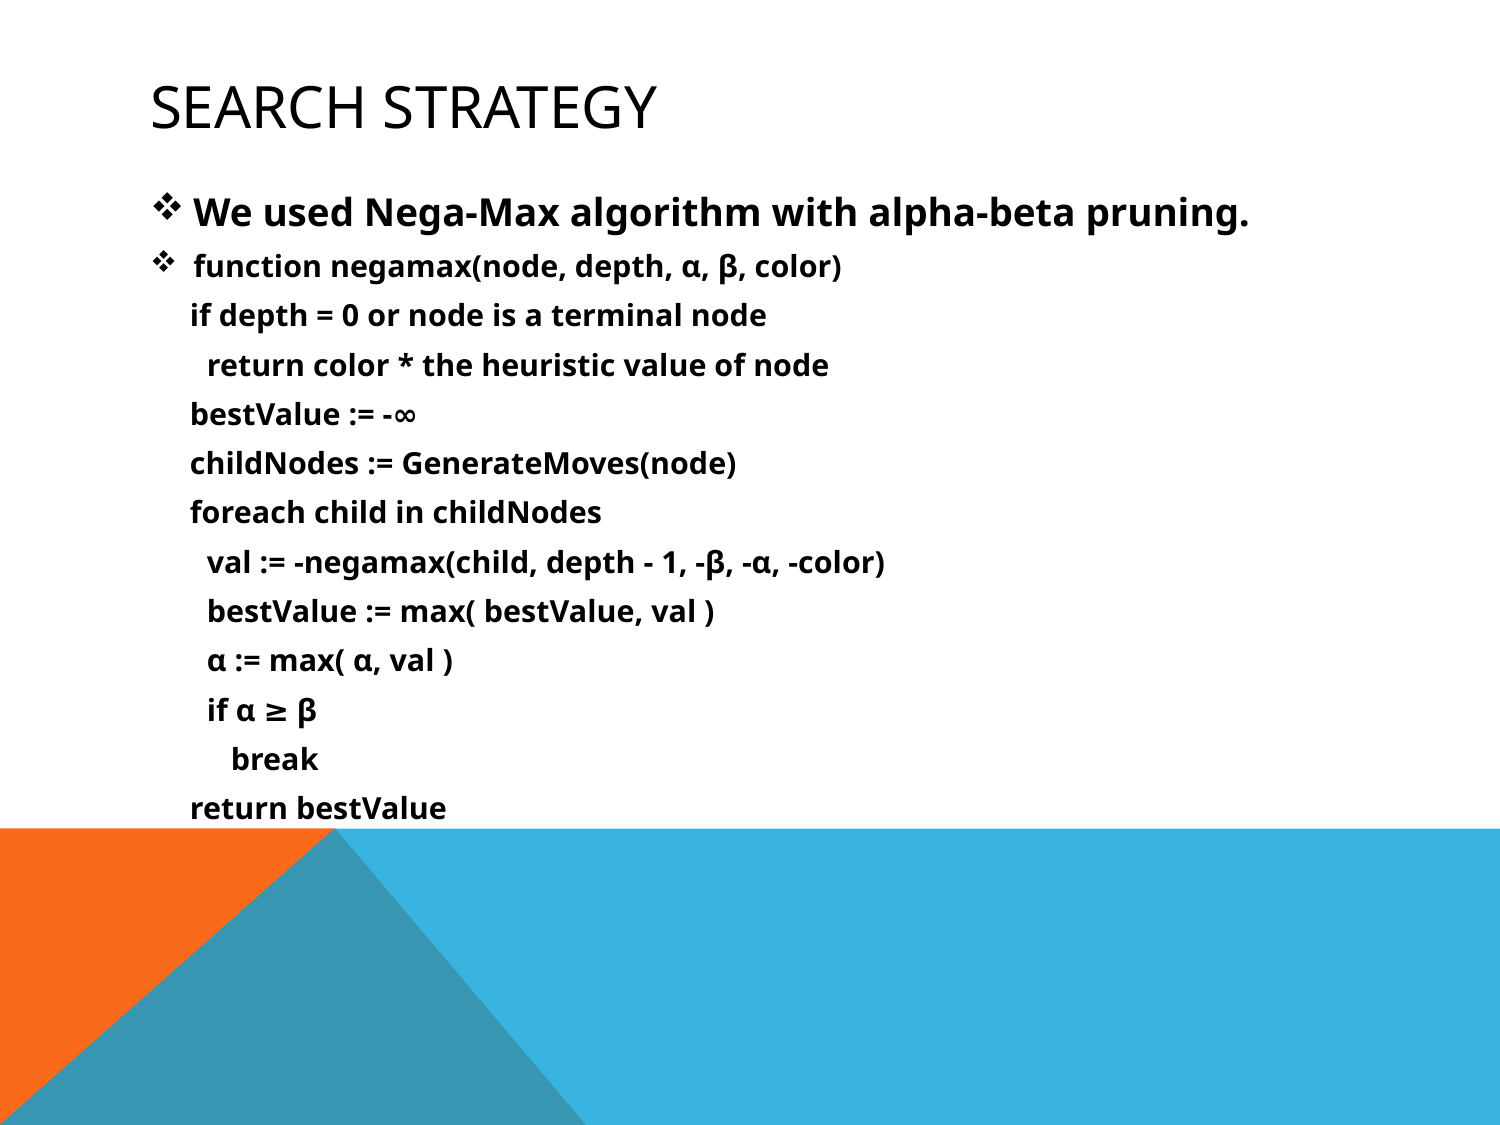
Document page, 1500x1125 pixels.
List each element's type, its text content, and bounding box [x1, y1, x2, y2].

list We used Nega-Max algorithm with alpha-beta pruning. function negamax(node, depth, α, β, color) if depth = 0 or node is a terminal node return color * the heuristic value of node bestValue := -∞ childNodes := GenerateMoves(node) foreach child in childNodes val := -negamax(child, depth - 1, -β, -α, -color) bestValue := max( bestValue, val ) α := max( α, val ) if α ≥ β break return bestValue [135, 180, 1369, 835]
title Search strategy [135, 60, 1369, 150]
